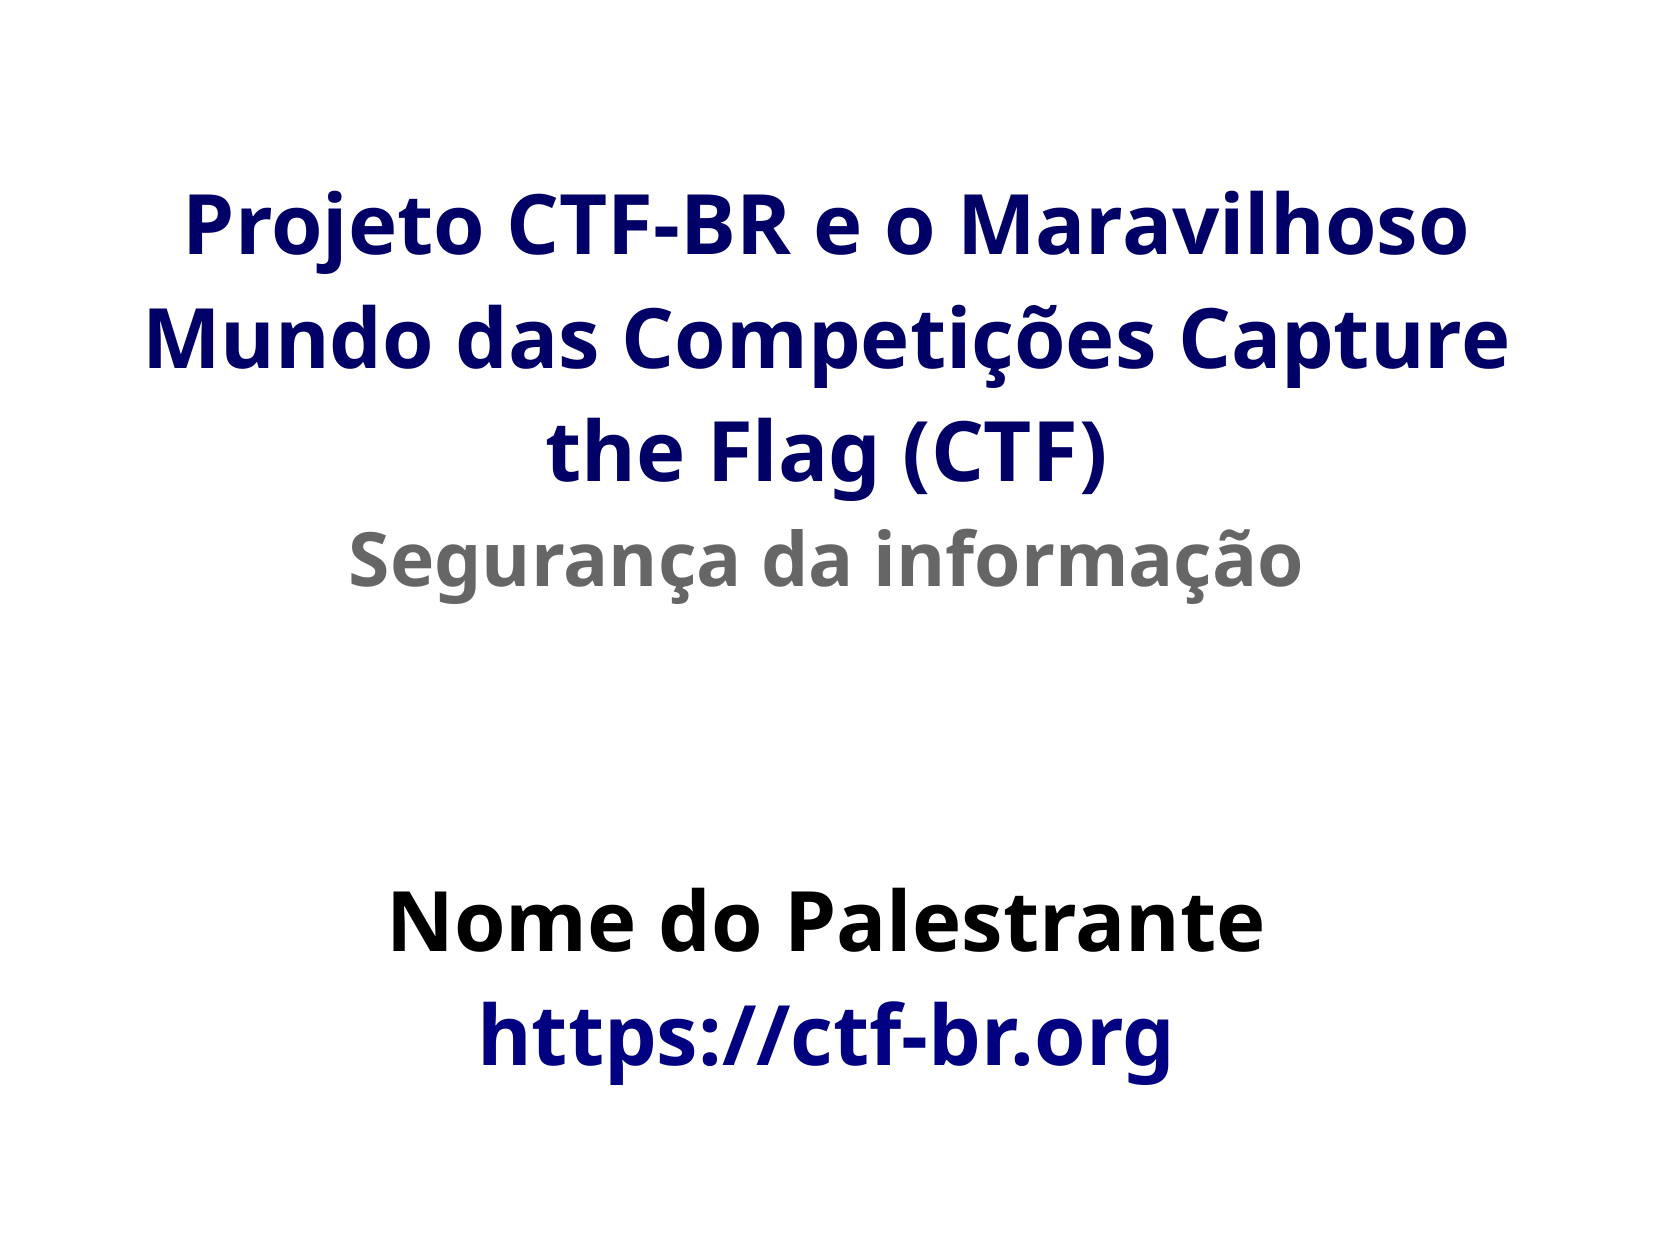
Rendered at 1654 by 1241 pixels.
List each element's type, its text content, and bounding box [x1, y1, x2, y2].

subtitle Nome do Palestrante https://ctf-br.org [82, 709, 1571, 1241]
title Projeto CTF-BR e o Maravilhoso Mundo das Competições Capture the Flag (CTF) Segurança da informação [82, 35, 1571, 709]
